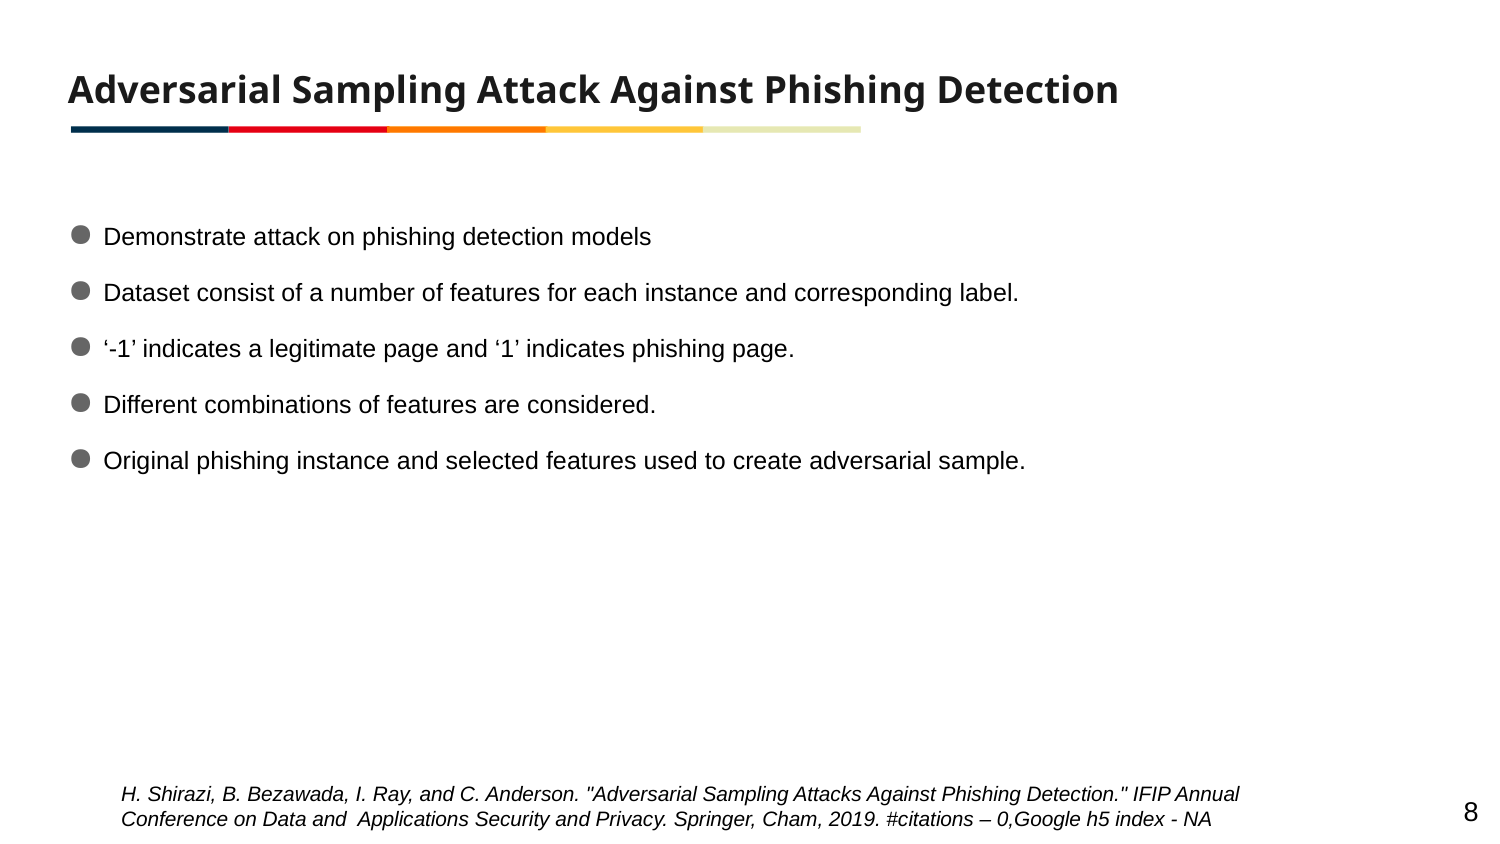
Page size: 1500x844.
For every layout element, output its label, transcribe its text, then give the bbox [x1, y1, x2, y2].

text_box Adversarial Sampling Attack Against Phishing Detection [53, 59, 1300, 157]
slide_number <number> [1403, 779, 1494, 844]
text_box H. Shirazi, B. Bezawada, I. Ray, and C. Anderson. "Adversarial Sampling Attacks Against Phishing Detection." IFIP Annual Conference on Data and Applications Security and Privacy. Springer, Cham, 2019. #citations – 0,Google h5 index - NA [106, 790, 1318, 835]
text_box Demonstrate attack on phishing detection models Dataset consist of a number of features for each instance and corresponding label. ‘-1’ indicates a legitimate page and ‘1’ indicates phishing page. Different combinations of features are considered. Original phishing instance and selected features used to create adversarial sample. [53, 157, 1471, 790]
picture [70, 122, 874, 135]
